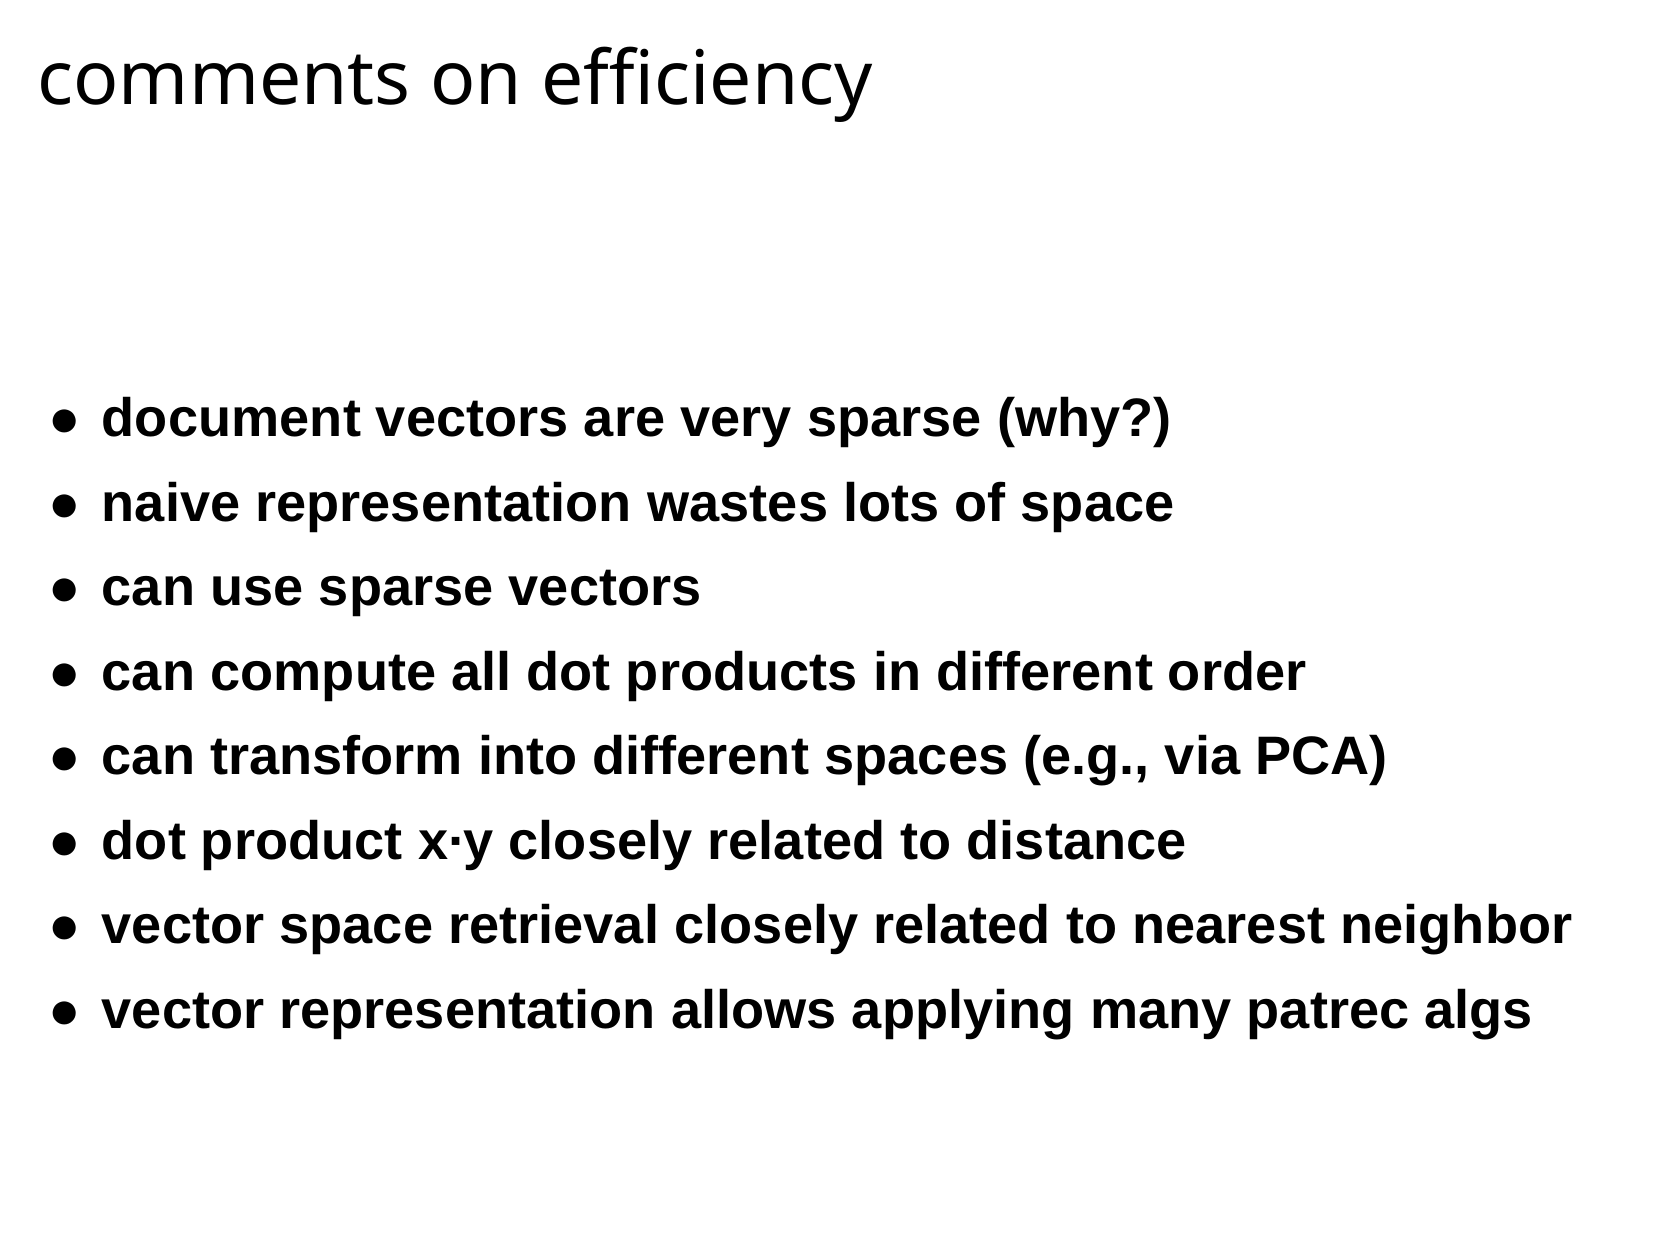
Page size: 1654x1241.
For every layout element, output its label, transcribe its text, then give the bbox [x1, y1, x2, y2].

title comments on efficiency [37, 7, 1613, 143]
list document vectors are very sparse (why?) naive representation wastes lots of space can use sparse vectors can compute all dot products in different order can transform into different spaces (e.g., via PCA) dot product x∙y closely related to distance vector space retrieval closely related to nearest neighbor vector representation allows applying many patrec algs [30, 194, 1654, 1233]
